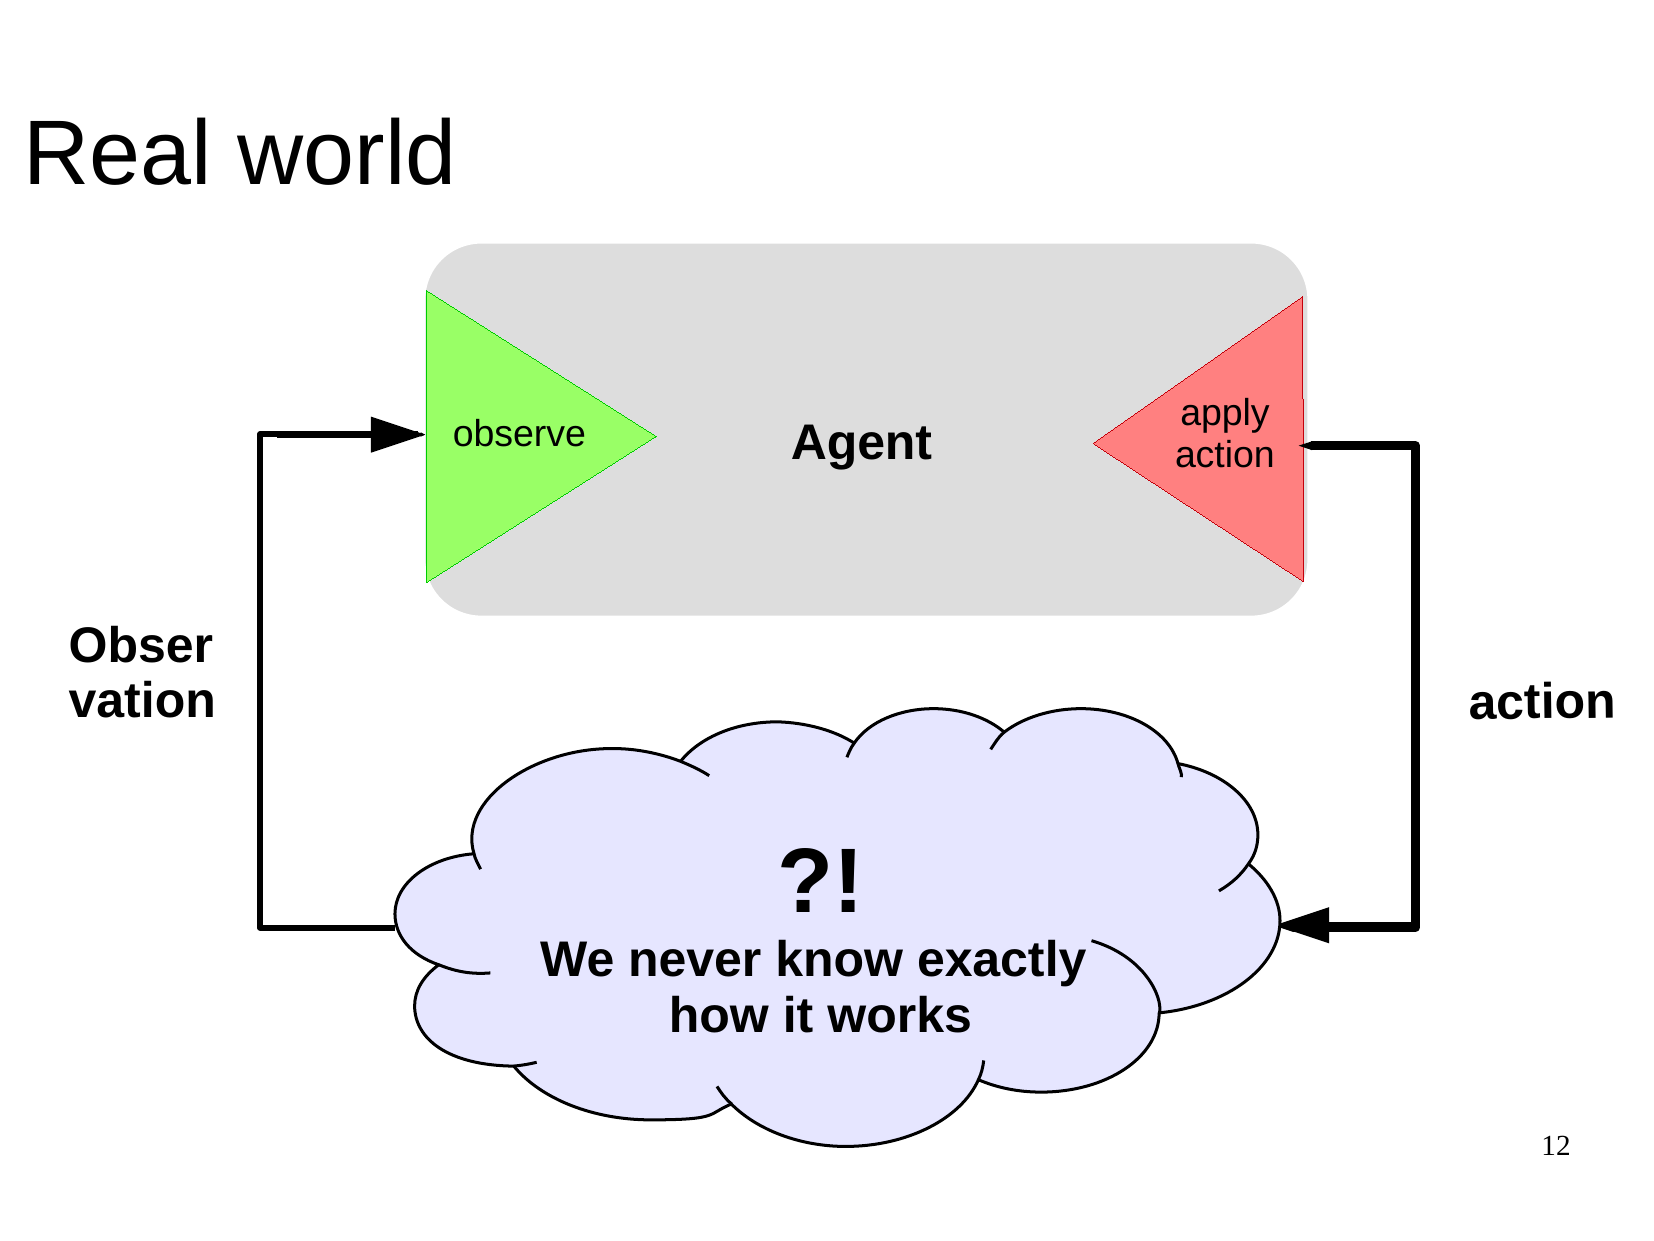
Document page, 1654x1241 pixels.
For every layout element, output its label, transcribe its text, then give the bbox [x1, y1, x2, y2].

text_box Agent [685, 398, 1039, 488]
text_box [416, 234, 1317, 625]
text_box [446, 1052, 1145, 1147]
text_box [394, 859, 445, 1052]
text_box Observation [45, 600, 241, 746]
text_box [475, 708, 1281, 1006]
text_box observe [404, 396, 635, 472]
title Real world [23, 49, 1512, 257]
text_box ?! We never know exactly how it works [445, 821, 1196, 1052]
text_box apply action [1151, 375, 1299, 493]
text_box action [1444, 655, 1654, 748]
